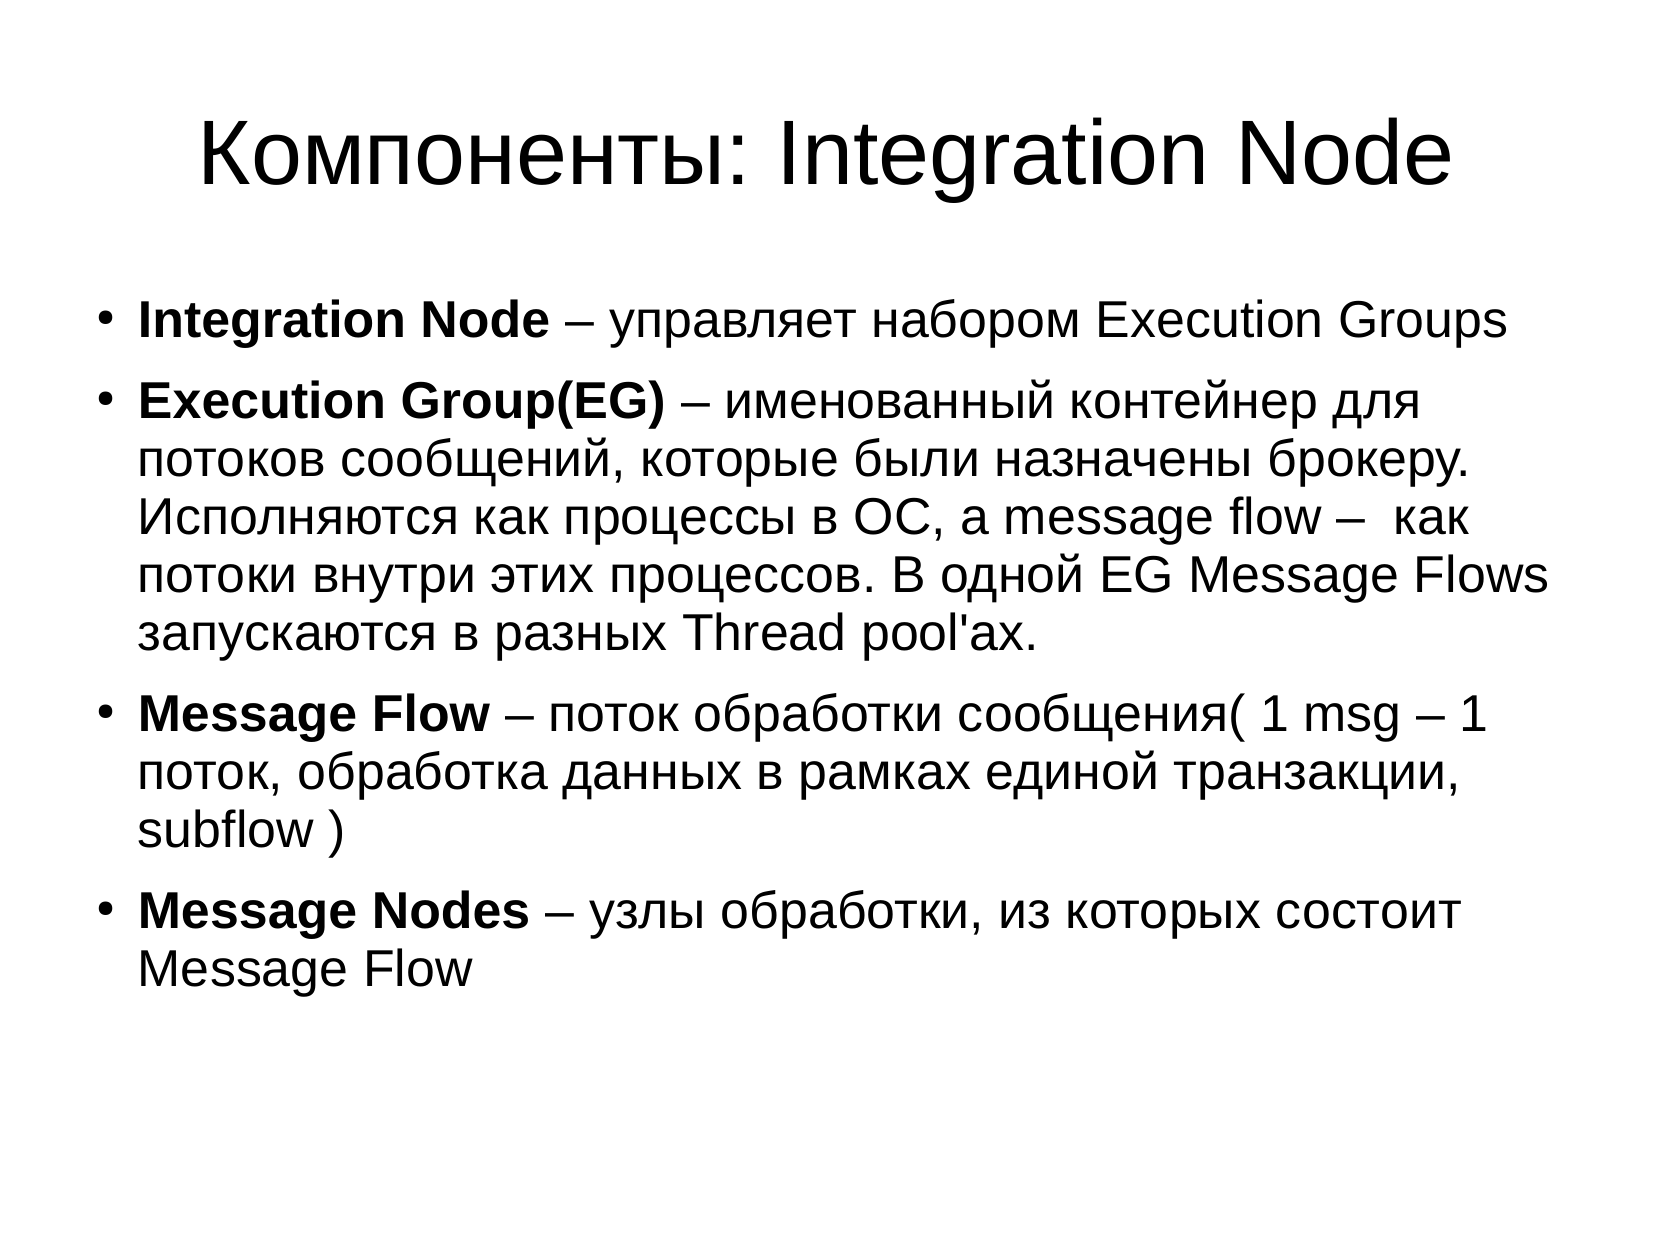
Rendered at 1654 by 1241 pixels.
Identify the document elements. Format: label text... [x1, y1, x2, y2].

title Компоненты: Integration Node [82, 49, 1571, 257]
list Integration Node – управляет набором Execution Groups Execution Group(EG) – именованный контейнер для потоков сообщений, которые были назначены брокеру. Исполняются как процессы в ОС, а message flow – как потоки внутри этих процессов. В одной EG Message Flows запускаются в разных Thread pool'ах. Message Flow – поток обработки сообщения( 1 msg – 1 поток, обработка данных в рамках единой транзакции, subflow ) Message Nodes – узлы обработки, из которых состоит Message Flow [82, 290, 1571, 1010]
